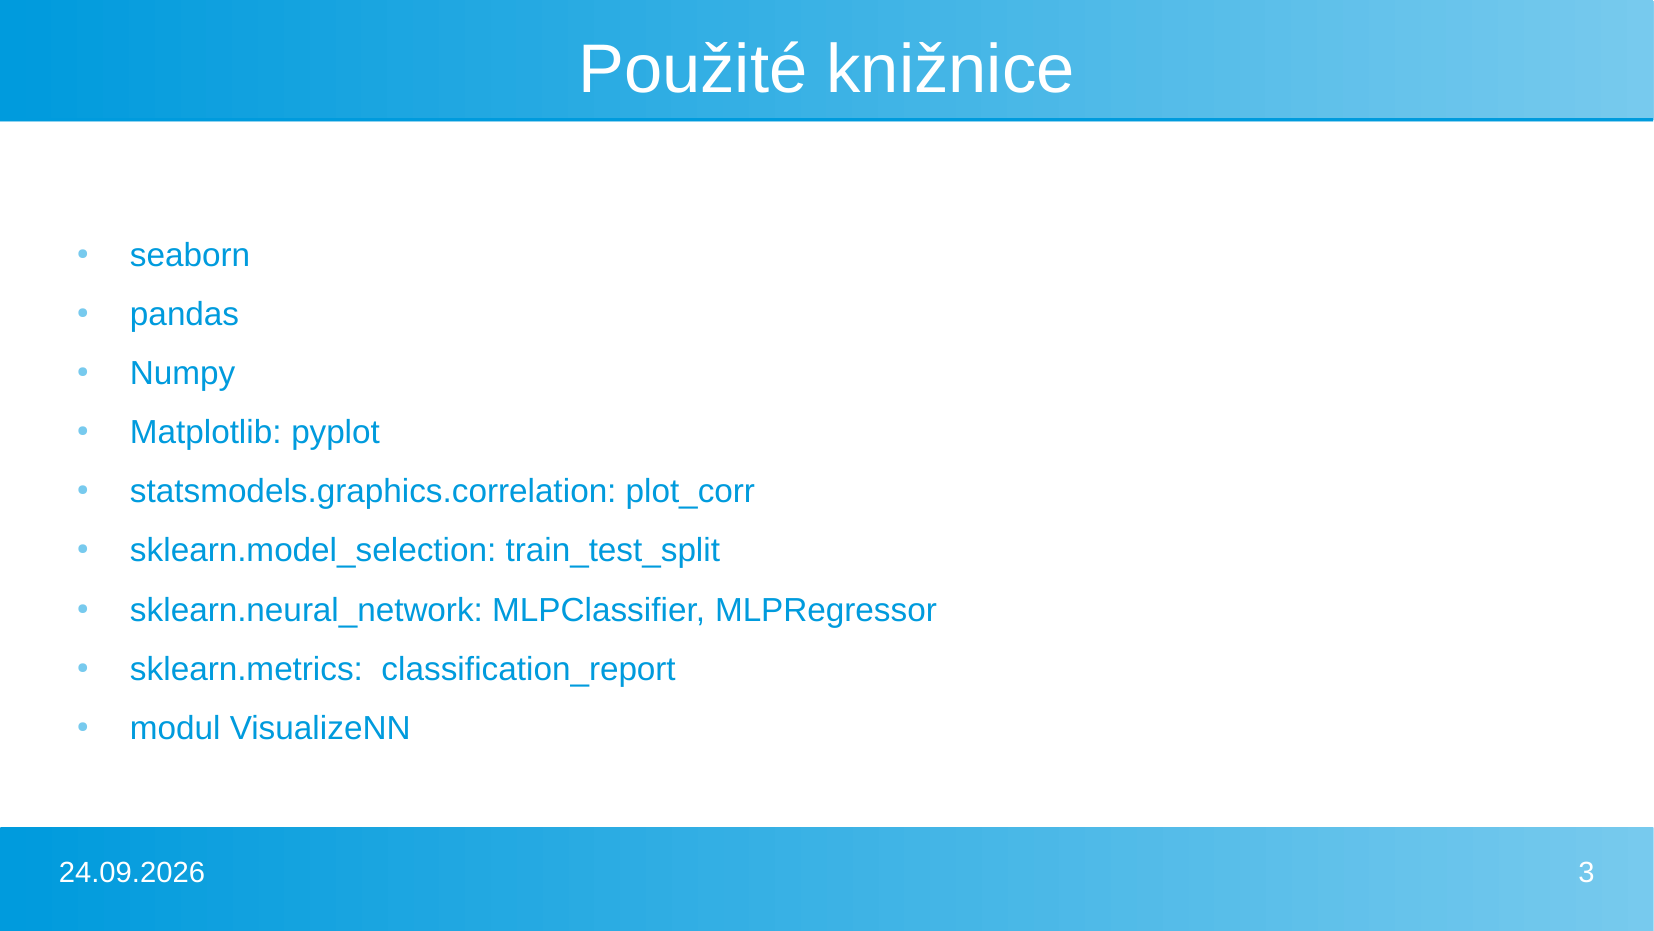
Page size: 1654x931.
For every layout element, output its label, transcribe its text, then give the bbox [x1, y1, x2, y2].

title Použité knižnice [59, 29, 1595, 108]
list seaborn pandas Numpy Matplotlib: pyplot statsmodels.graphics.correlation: plot_corr sklearn.model_selection: train_test_split sklearn.neural_network: MLPClassifier, MLPRegressor sklearn.metrics: classification_report modul VisualizeNN [59, 177, 1595, 768]
